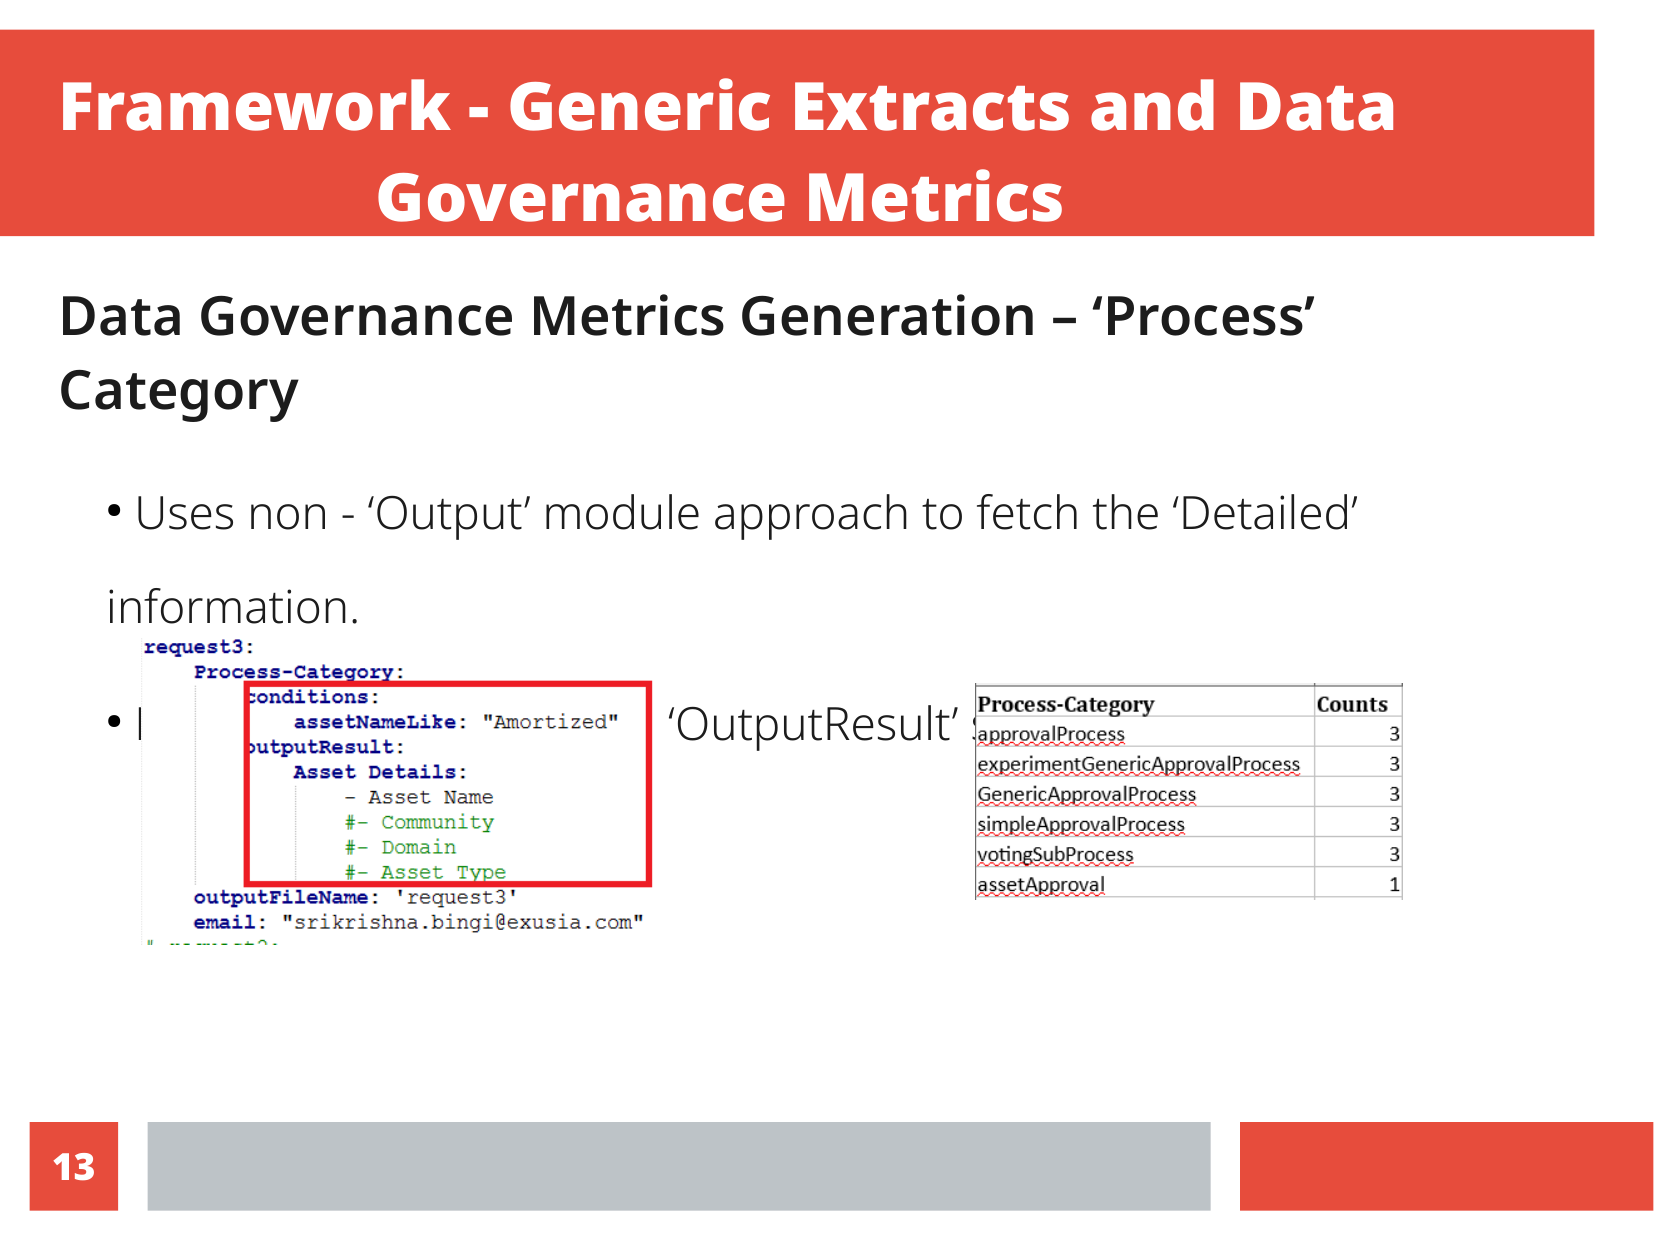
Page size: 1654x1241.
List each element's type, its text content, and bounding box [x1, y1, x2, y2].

picture [141, 637, 661, 946]
title Framework - Generic Extracts and Data Governance Metrics [59, 59, 1595, 207]
picture [975, 683, 1403, 901]
list Data Governance Metrics Generation – ‘Process’ Category Uses non - ‘Output’ module approach to fetch the ‘Detailed’ information. Requires ‘Conditions’ and ‘OutputResult’ sections. [59, 277, 1565, 1046]
